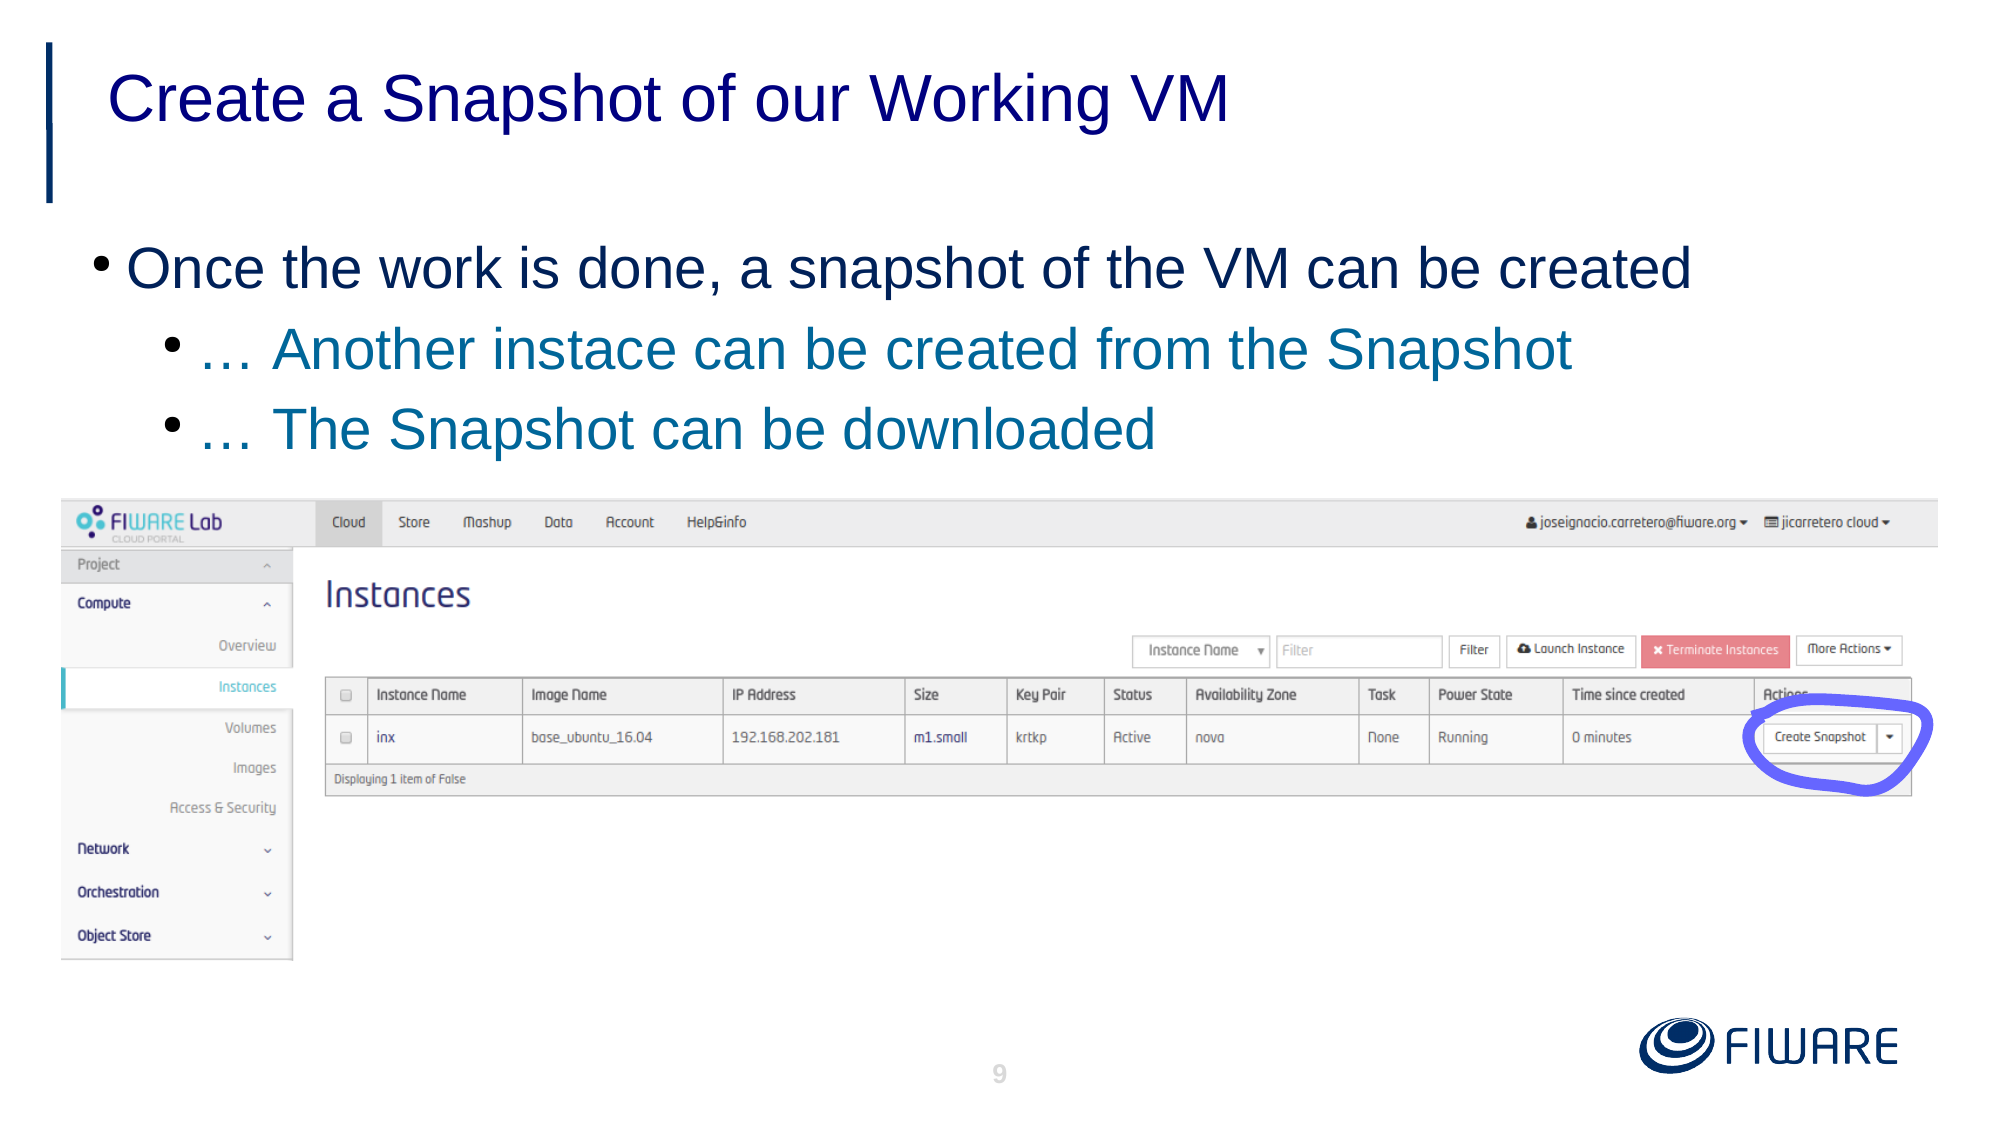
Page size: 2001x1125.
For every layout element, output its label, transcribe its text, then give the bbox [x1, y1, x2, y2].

picture [61, 498, 1938, 961]
slide_number <number> [887, 1042, 1113, 1103]
picture [1635, 1012, 1905, 1077]
text_box Once the work is done, a snapshot of the VM can be created … Another instace can be created from the Snapshot … The Snapshot can be downloaded [76, 212, 1902, 469]
title Create a Snapshot of our Working VM [92, 47, 1704, 166]
